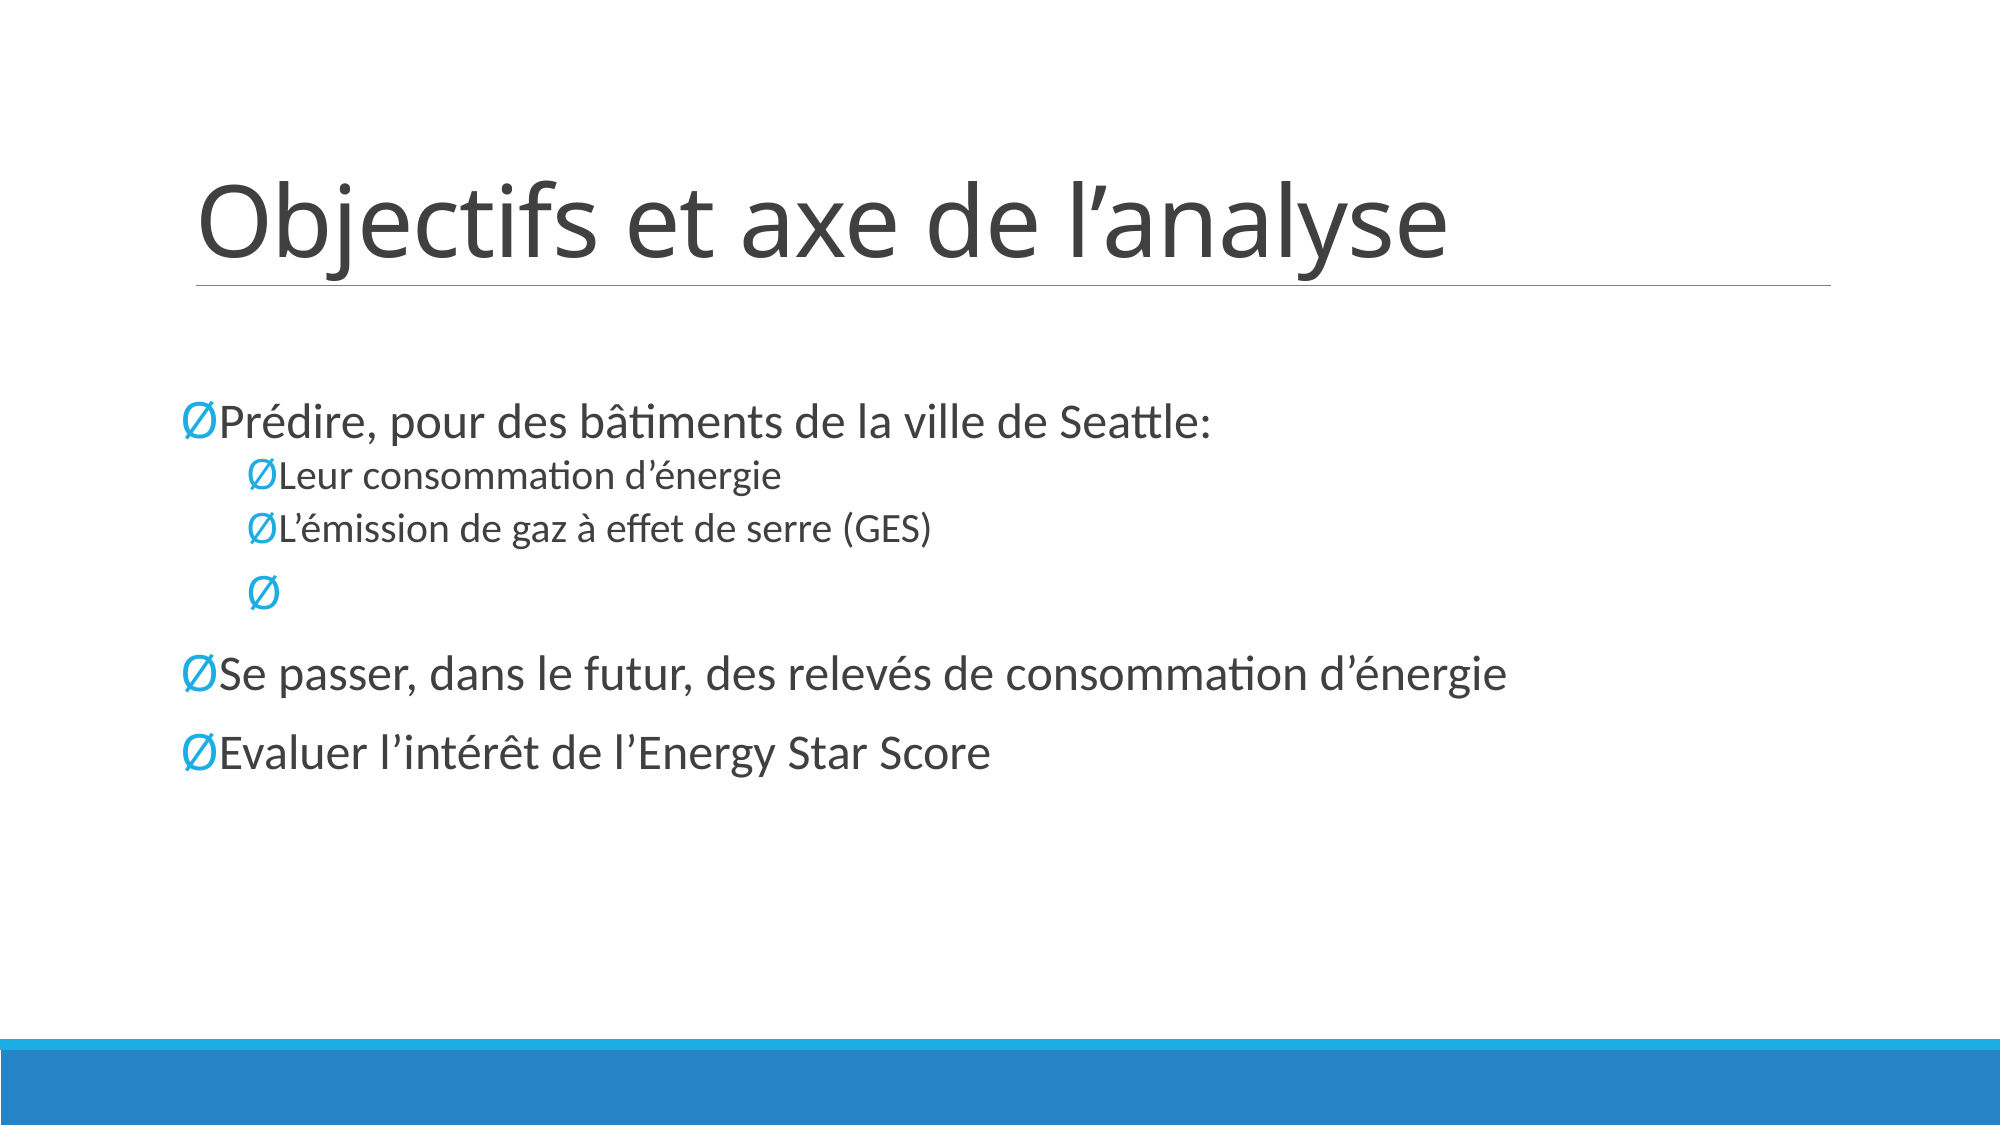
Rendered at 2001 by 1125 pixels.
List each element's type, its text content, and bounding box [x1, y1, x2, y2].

title Objectifs et axe de l’analyse [180, 47, 1831, 286]
list Prédire, pour des bâtiments de la ville de Seattle: Leur consommation d’énergie L’émission de gaz à effet de serre (GES) Se passer, dans le futur, des relevés de consommation d’énergie Evaluer l’intérêt de l’Energy Star Score [180, 302, 1831, 963]
